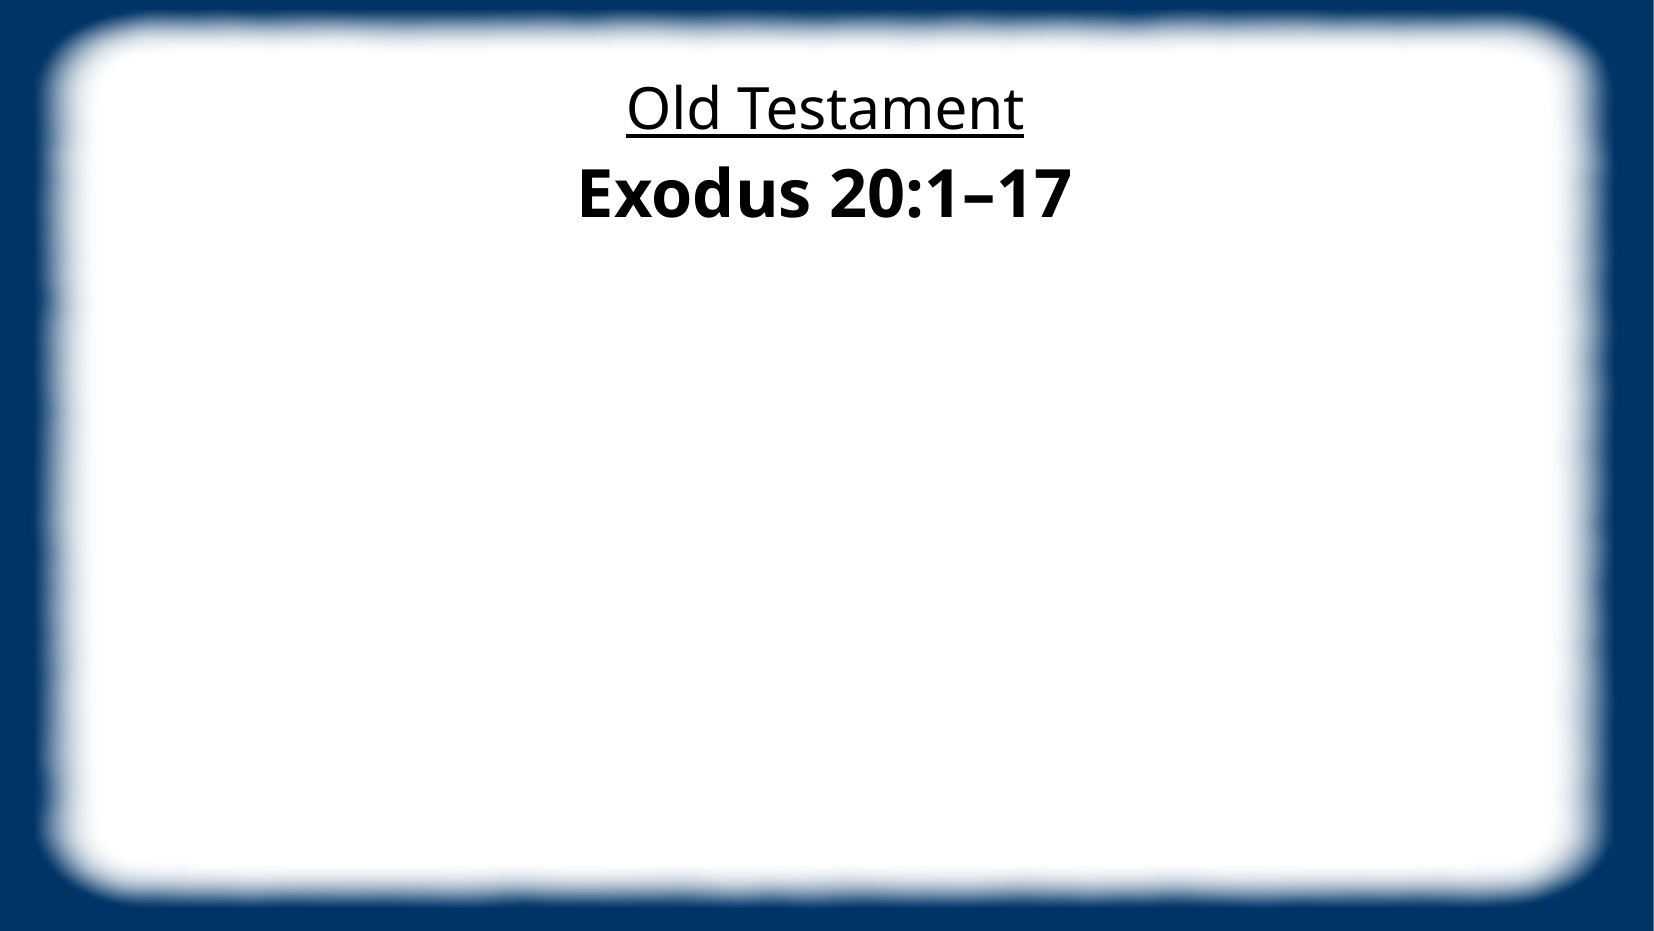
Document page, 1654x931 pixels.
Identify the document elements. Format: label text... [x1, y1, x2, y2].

text_box Old Testament Exodus 20:1–17 [75, 60, 1576, 241]
picture [0, 0, 1654, 931]
